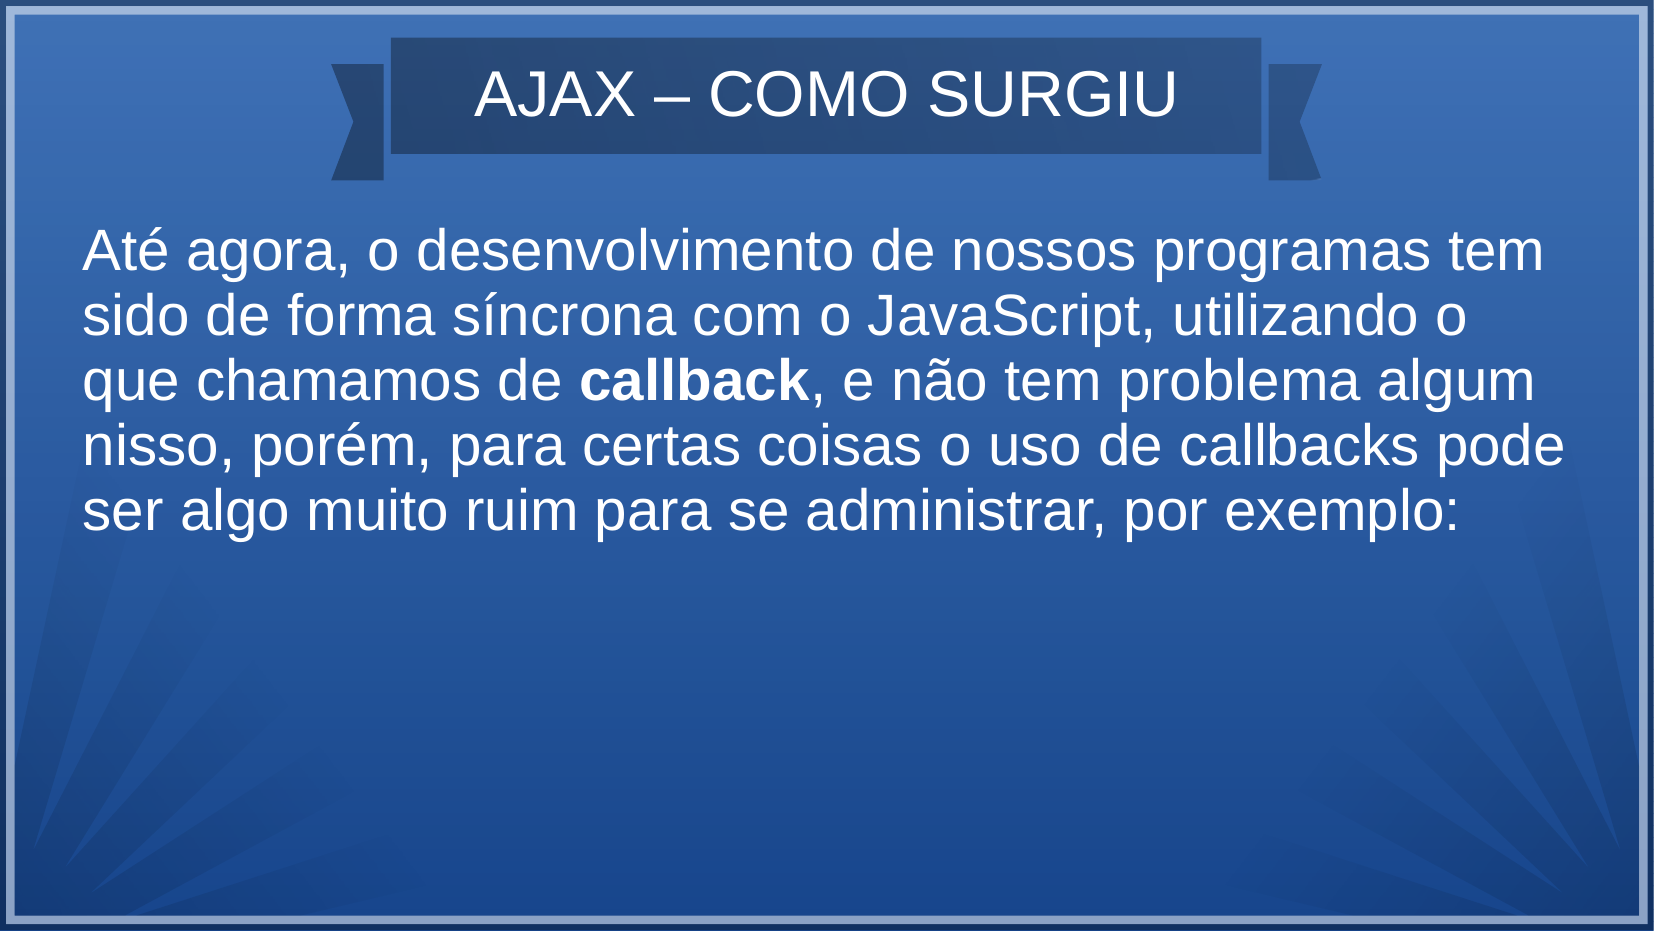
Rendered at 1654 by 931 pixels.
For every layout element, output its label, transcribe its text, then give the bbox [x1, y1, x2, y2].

list Até agora, o desenvolvimento de nossos programas tem sido de forma síncrona com o JavaScript, utilizando o que chamamos de callback, e não tem problema algum nisso, porém, para certas coisas o uso de callbacks pode ser algo muito ruim para se administrar, por exemplo: [82, 217, 1571, 758]
title AJAX – COMO SURGIU [389, 35, 1264, 154]
